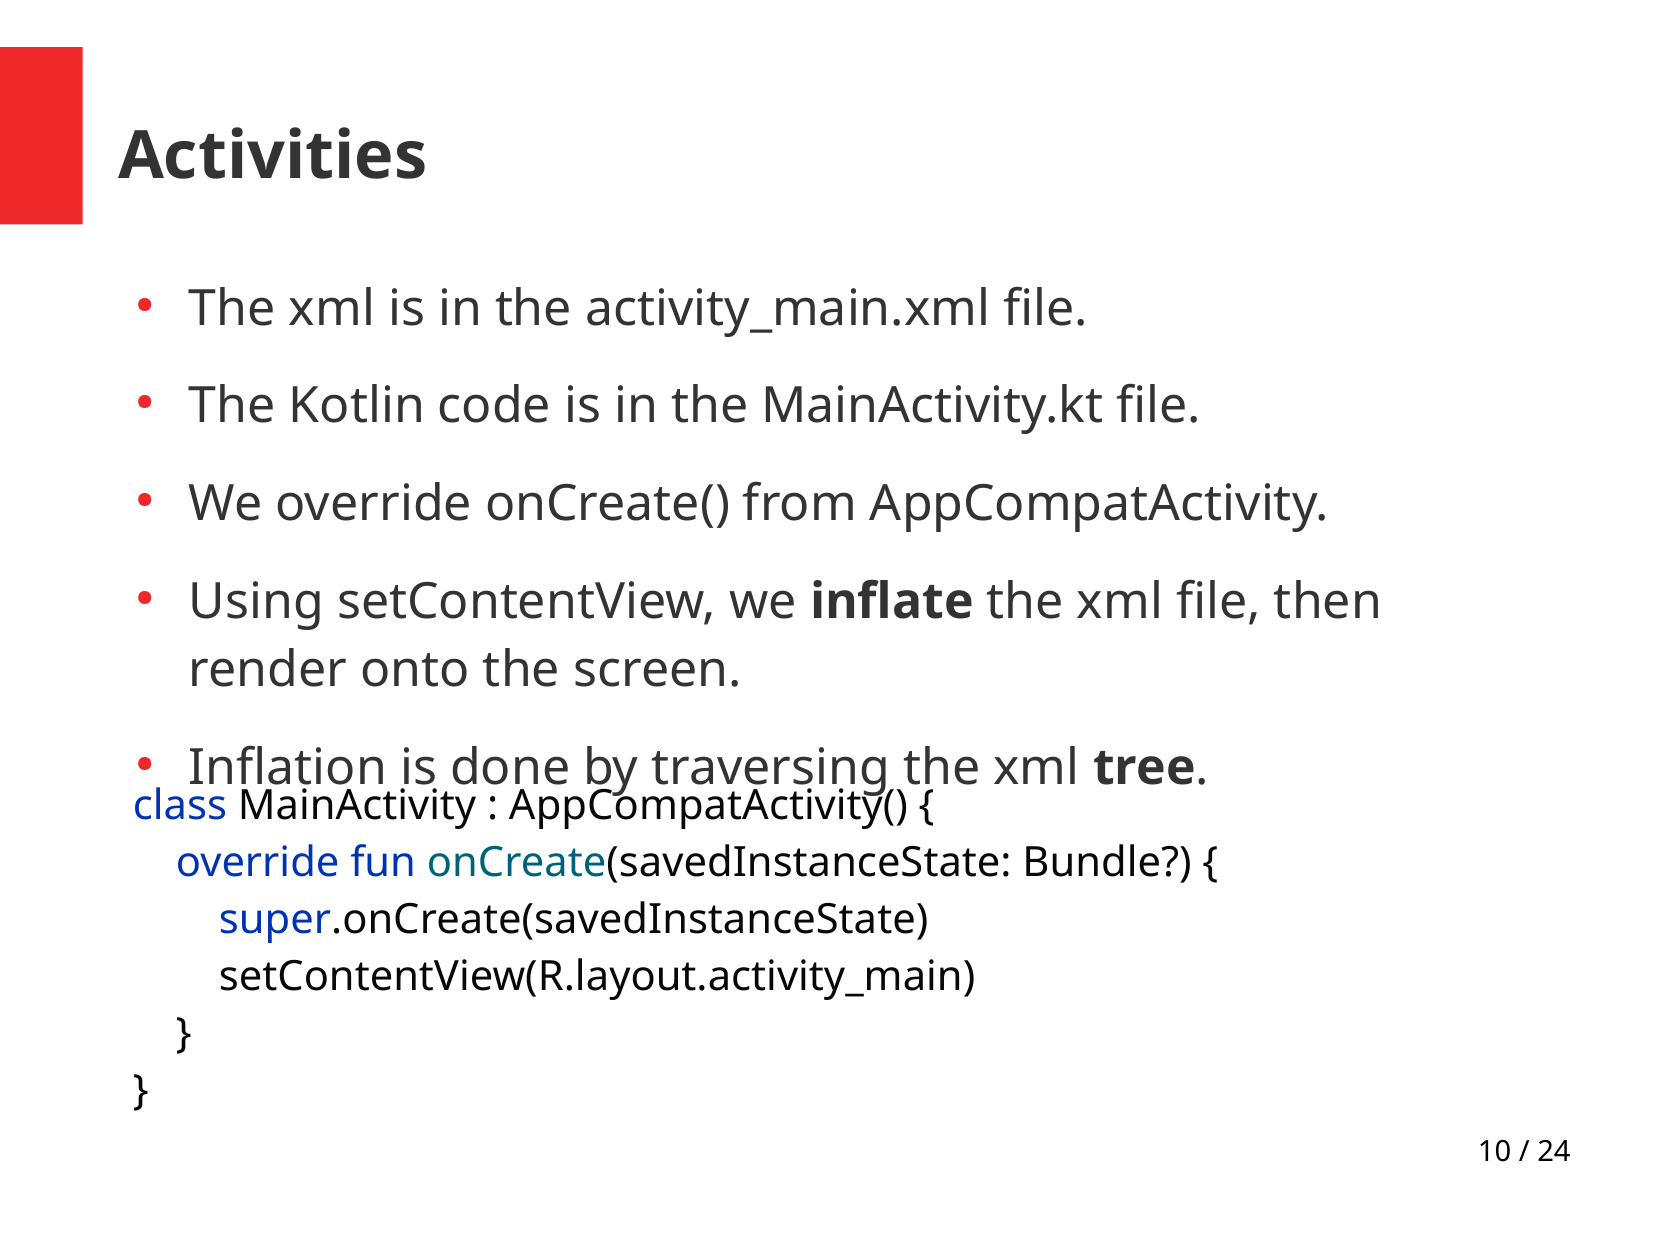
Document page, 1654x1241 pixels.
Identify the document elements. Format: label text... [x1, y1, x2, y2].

list The xml is in the activity_main.xml file. The Kotlin code is in the MainActivity.kt file. We override onCreate() from AppCompatActivity. Using setContentView, we inflate the xml file, then render onto the screen. Inflation is done by traversing the xml tree. [118, 271, 1536, 991]
title Activities [118, 49, 1571, 257]
text_box class MainActivity : AppCompatActivity() { override fun onCreate(savedInstanceState: Bundle?) { super.onCreate(savedInstanceState) setContentView(R.layout.activity_main) } } [118, 767, 1406, 1241]
